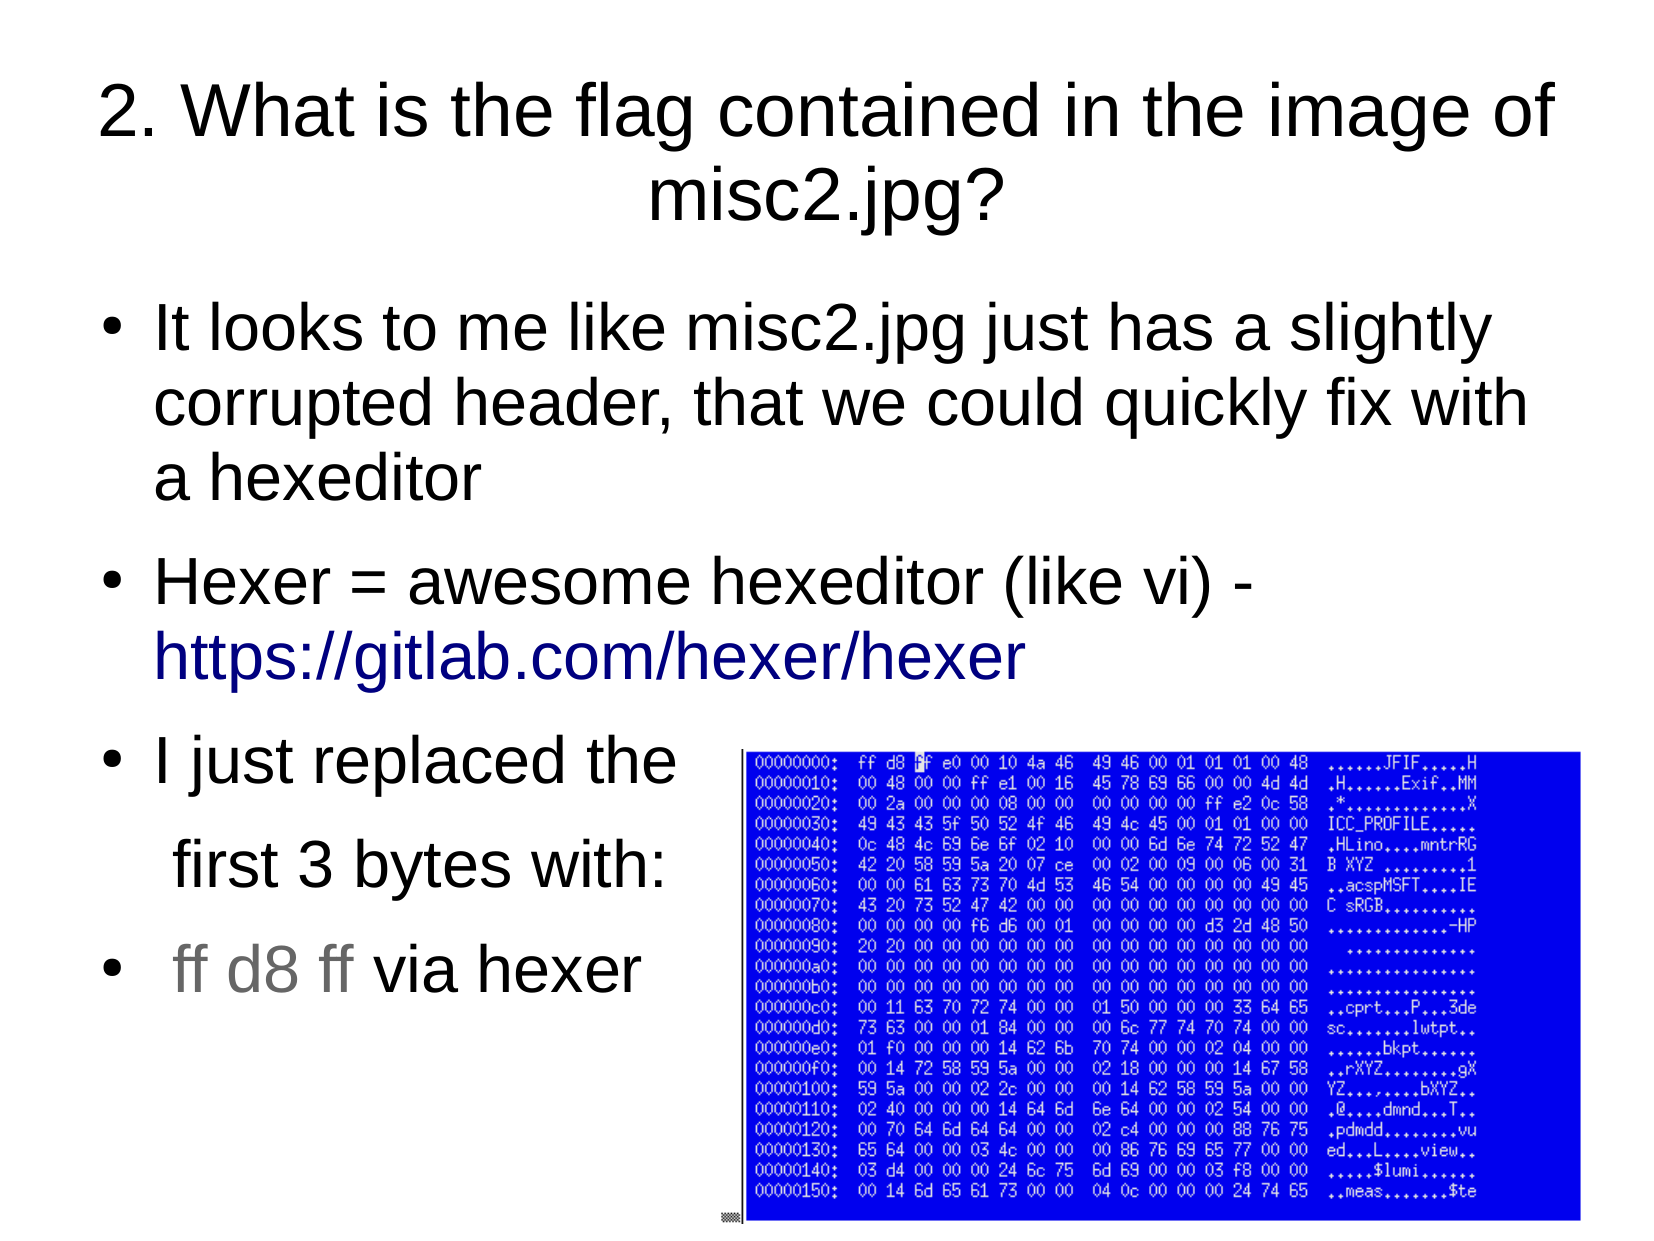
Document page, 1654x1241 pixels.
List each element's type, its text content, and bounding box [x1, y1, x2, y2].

title 2. What is the flag contained in the image of misc2.jpg? [82, 49, 1571, 257]
list It looks to me like misc2.jpg just has a slightly corrupted header, that we could quickly fix with a hexeditor Hexer = awesome hexeditor (like vi) - https://gitlab.com/hexer/hexer I just replaced the first 3 bytes with: ff d8 ff via hexer [82, 290, 1571, 1010]
picture [720, 749, 1584, 1224]
